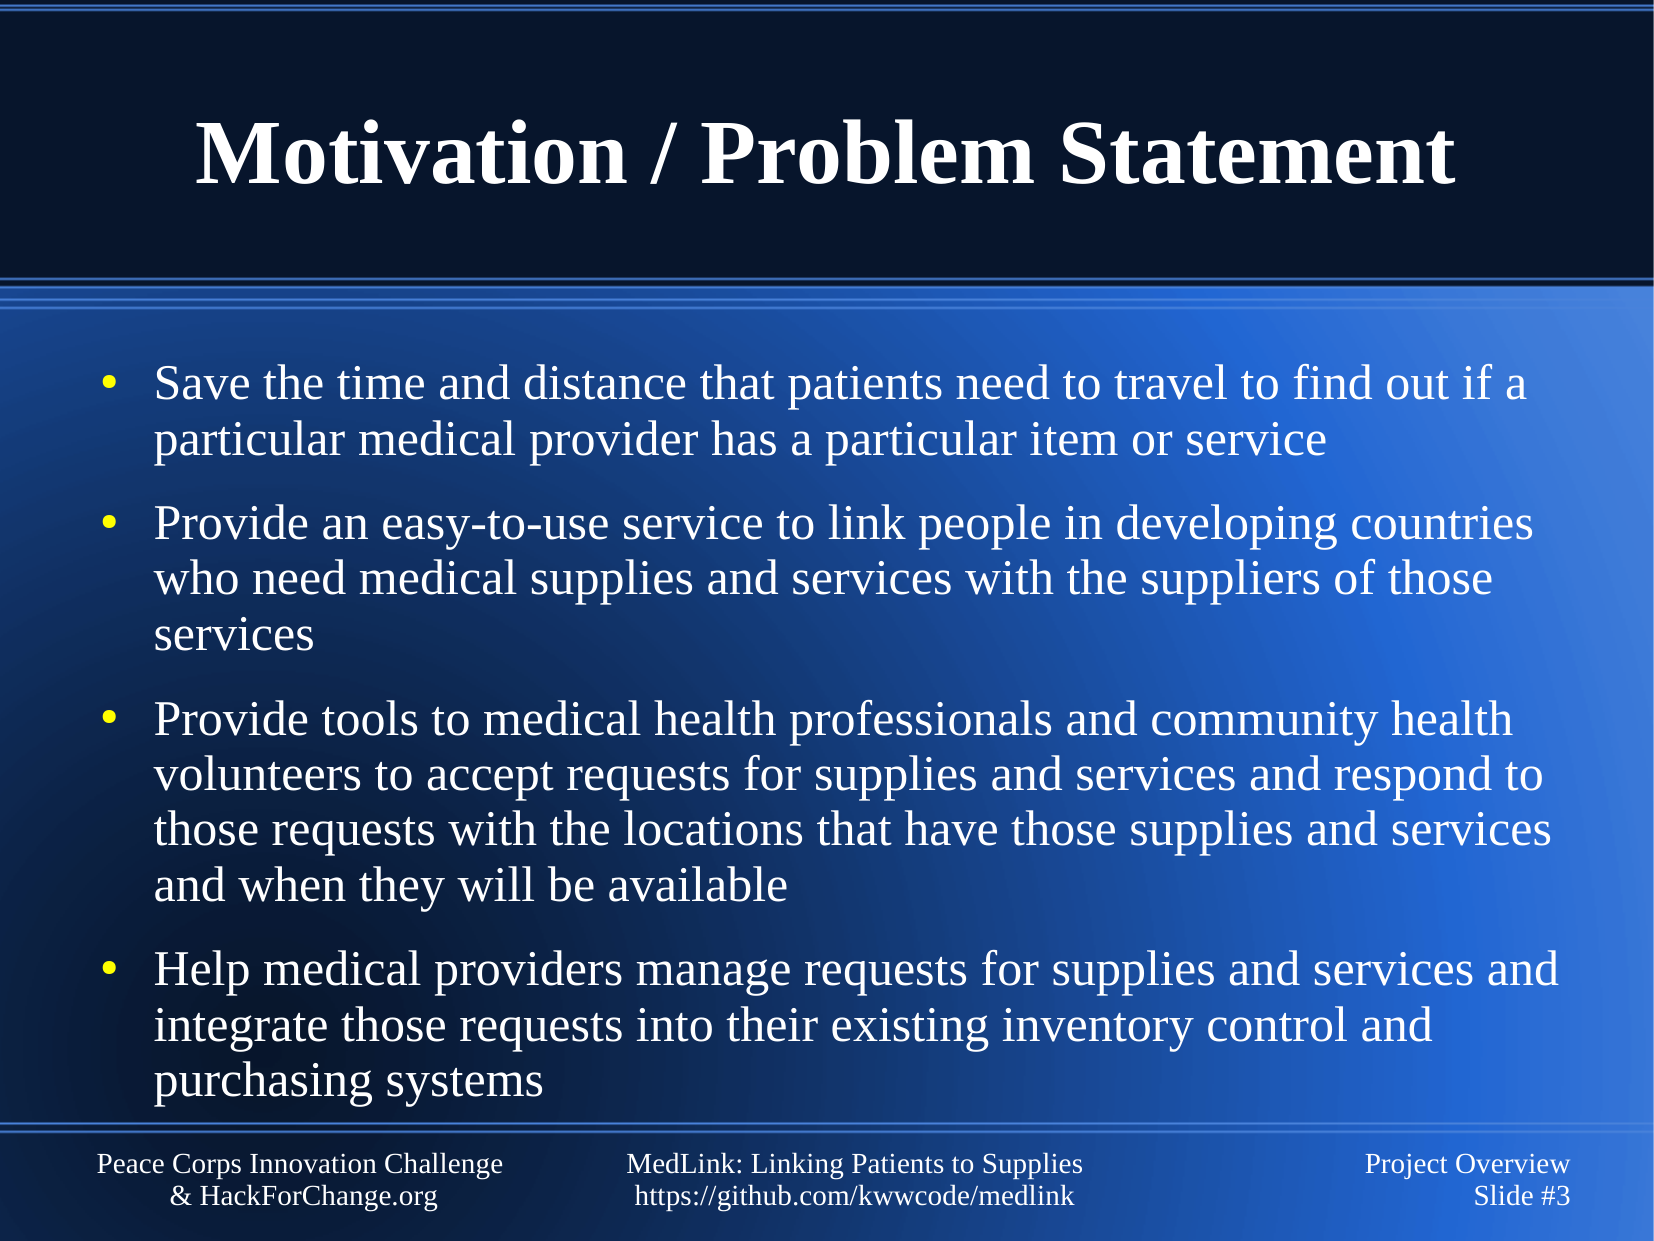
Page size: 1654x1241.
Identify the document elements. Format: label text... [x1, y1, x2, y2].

list Save the time and distance that patients need to travel to find out if a particular medical provider has a particular item or service Provide an easy-to-use service to link people in developing countries who need medical supplies and services with the suppliers of those services Provide tools to medical health professionals and community health volunteers to accept requests for supplies and services and respond to those requests with the locations that have those supplies and services and when they will be available Help medical providers manage requests for supplies and services and integrate those requests into their existing inventory control and purchasing systems [82, 355, 1621, 1108]
title Motivation / Problem Statement [82, 49, 1571, 257]
picture [0, 0, 1654, 1241]
